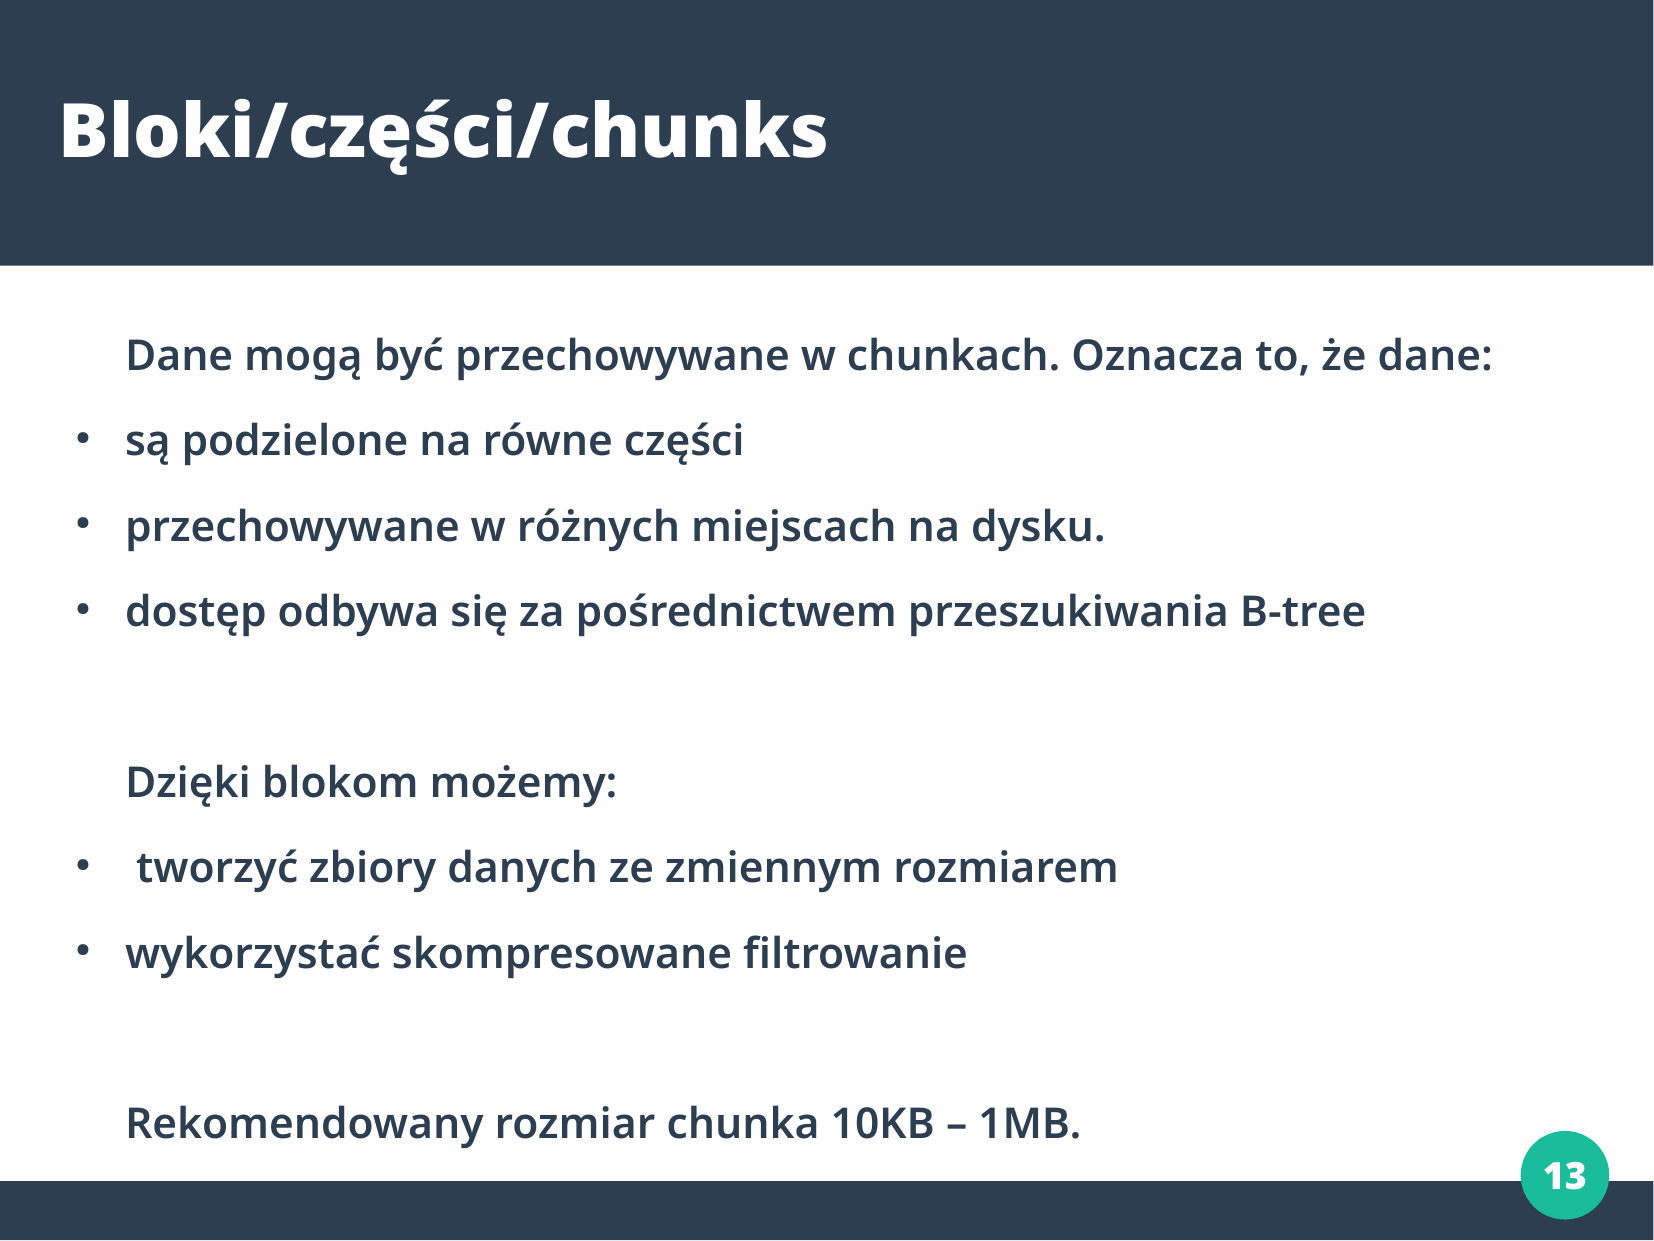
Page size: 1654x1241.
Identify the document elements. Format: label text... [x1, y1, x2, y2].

list Dane mogą być przechowywane w chunkach. Oznacza to, że dane: są podzielone na równe części przechowywane w różnych miejscach na dysku. dostęp odbywa się za pośrednictwem przeszukiwania B-tree Dzięki blokom możemy: tworzyć zbiory danych ze zmiennym rozmiarem wykorzystać skompresowane filtrowanie Rekomendowany rozmiar chunka 10KB – 1MB. [59, 324, 1595, 1152]
title Bloki/części/chunks [59, 49, 1595, 207]
